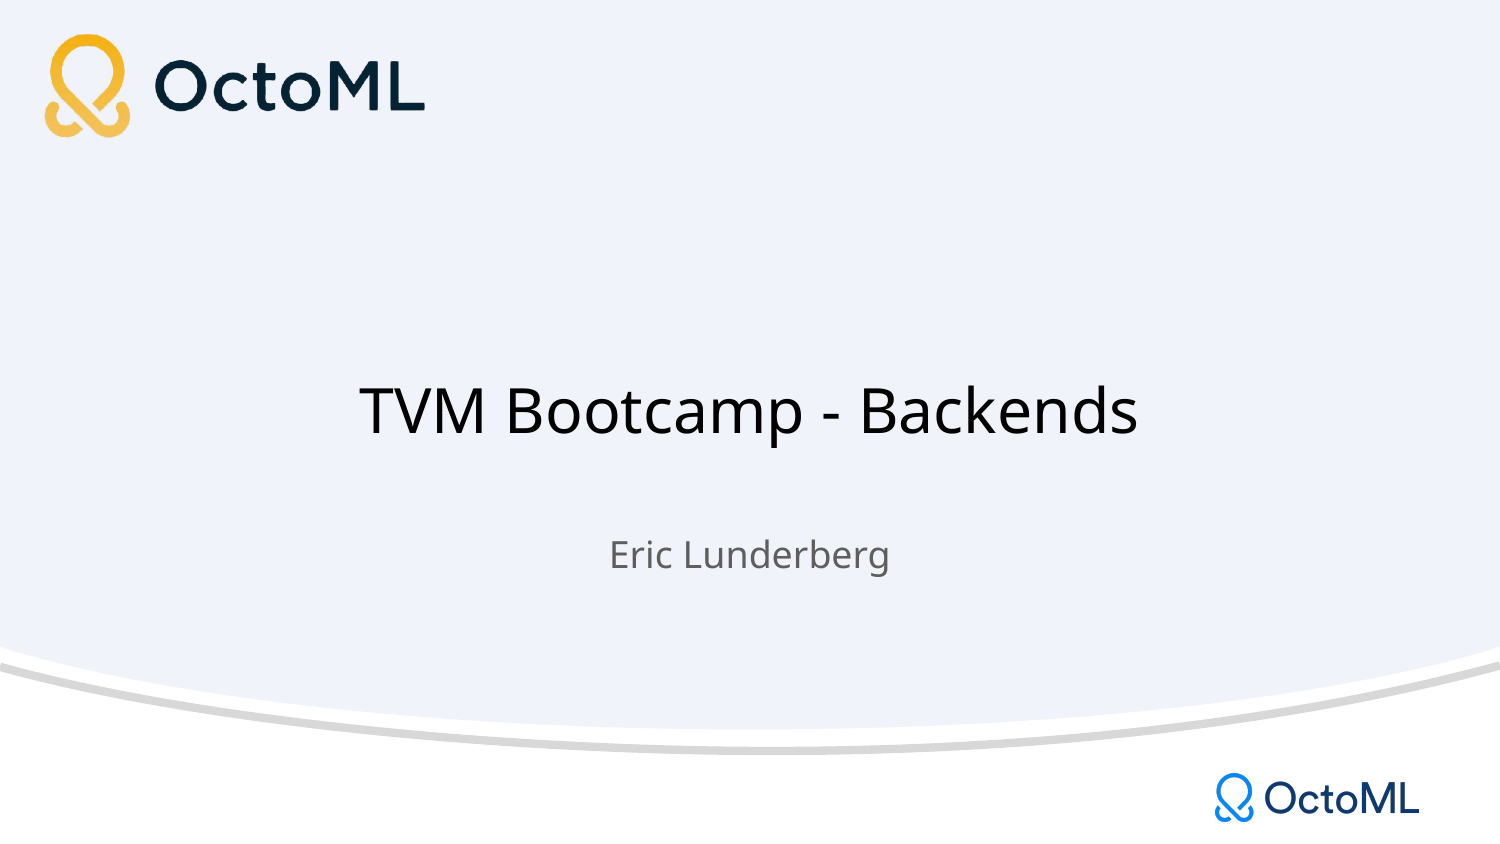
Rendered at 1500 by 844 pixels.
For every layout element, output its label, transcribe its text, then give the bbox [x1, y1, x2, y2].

picture [28, 23, 441, 148]
picture [1215, 773, 1419, 822]
text_box TVM Bootcamp - Backends [177, 260, 1323, 461]
text_box Eric Lunderberg [188, 515, 1312, 649]
